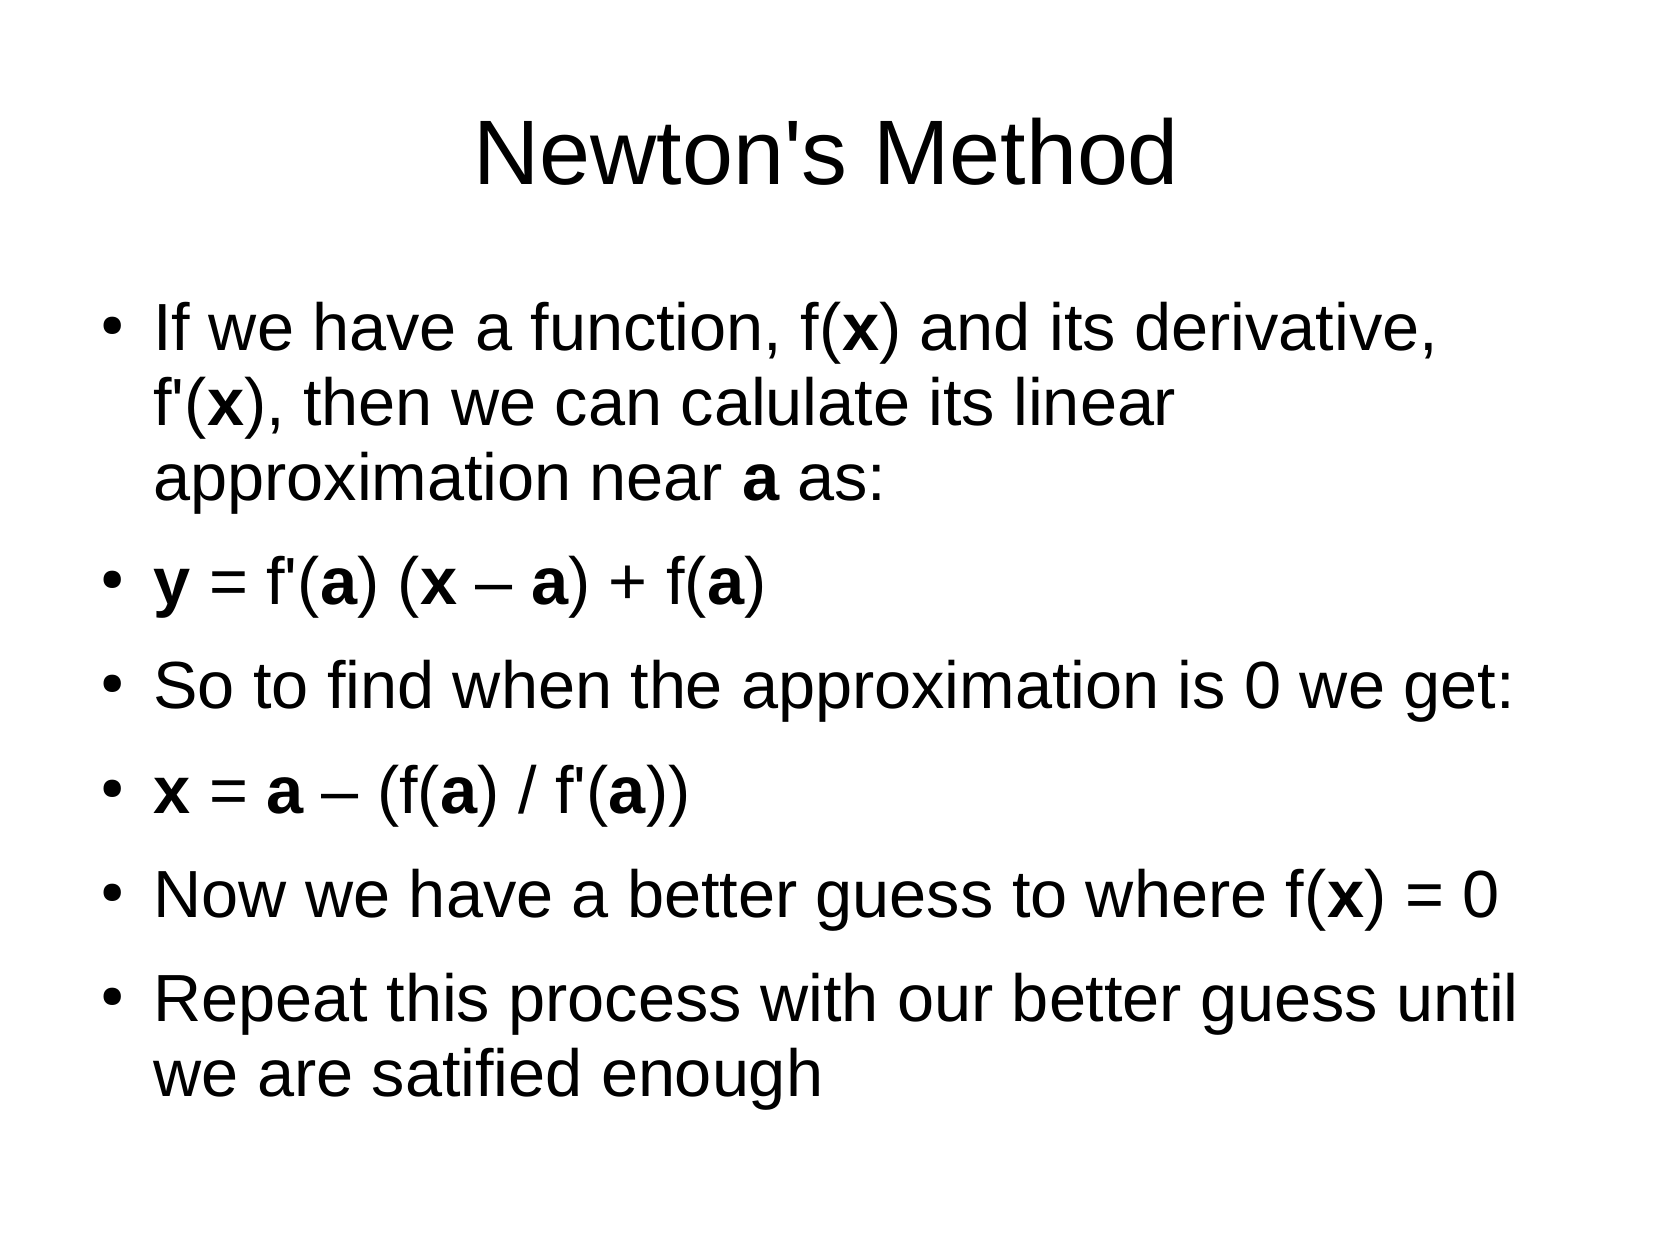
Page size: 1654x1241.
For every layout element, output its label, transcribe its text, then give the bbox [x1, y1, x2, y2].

title Newton's Method [82, 49, 1571, 257]
list If we have a function, f(x) and its derivative, f'(x), then we can calulate its linear approximation near a as: y = f'(a) (x – a) + f(a) So to find when the approximation is 0 we get: x = a – (f(a) / f'(a)) Now we have a better guess to where f(x) = 0 Repeat this process with our better guess until we are satified enough [82, 290, 1571, 1111]
